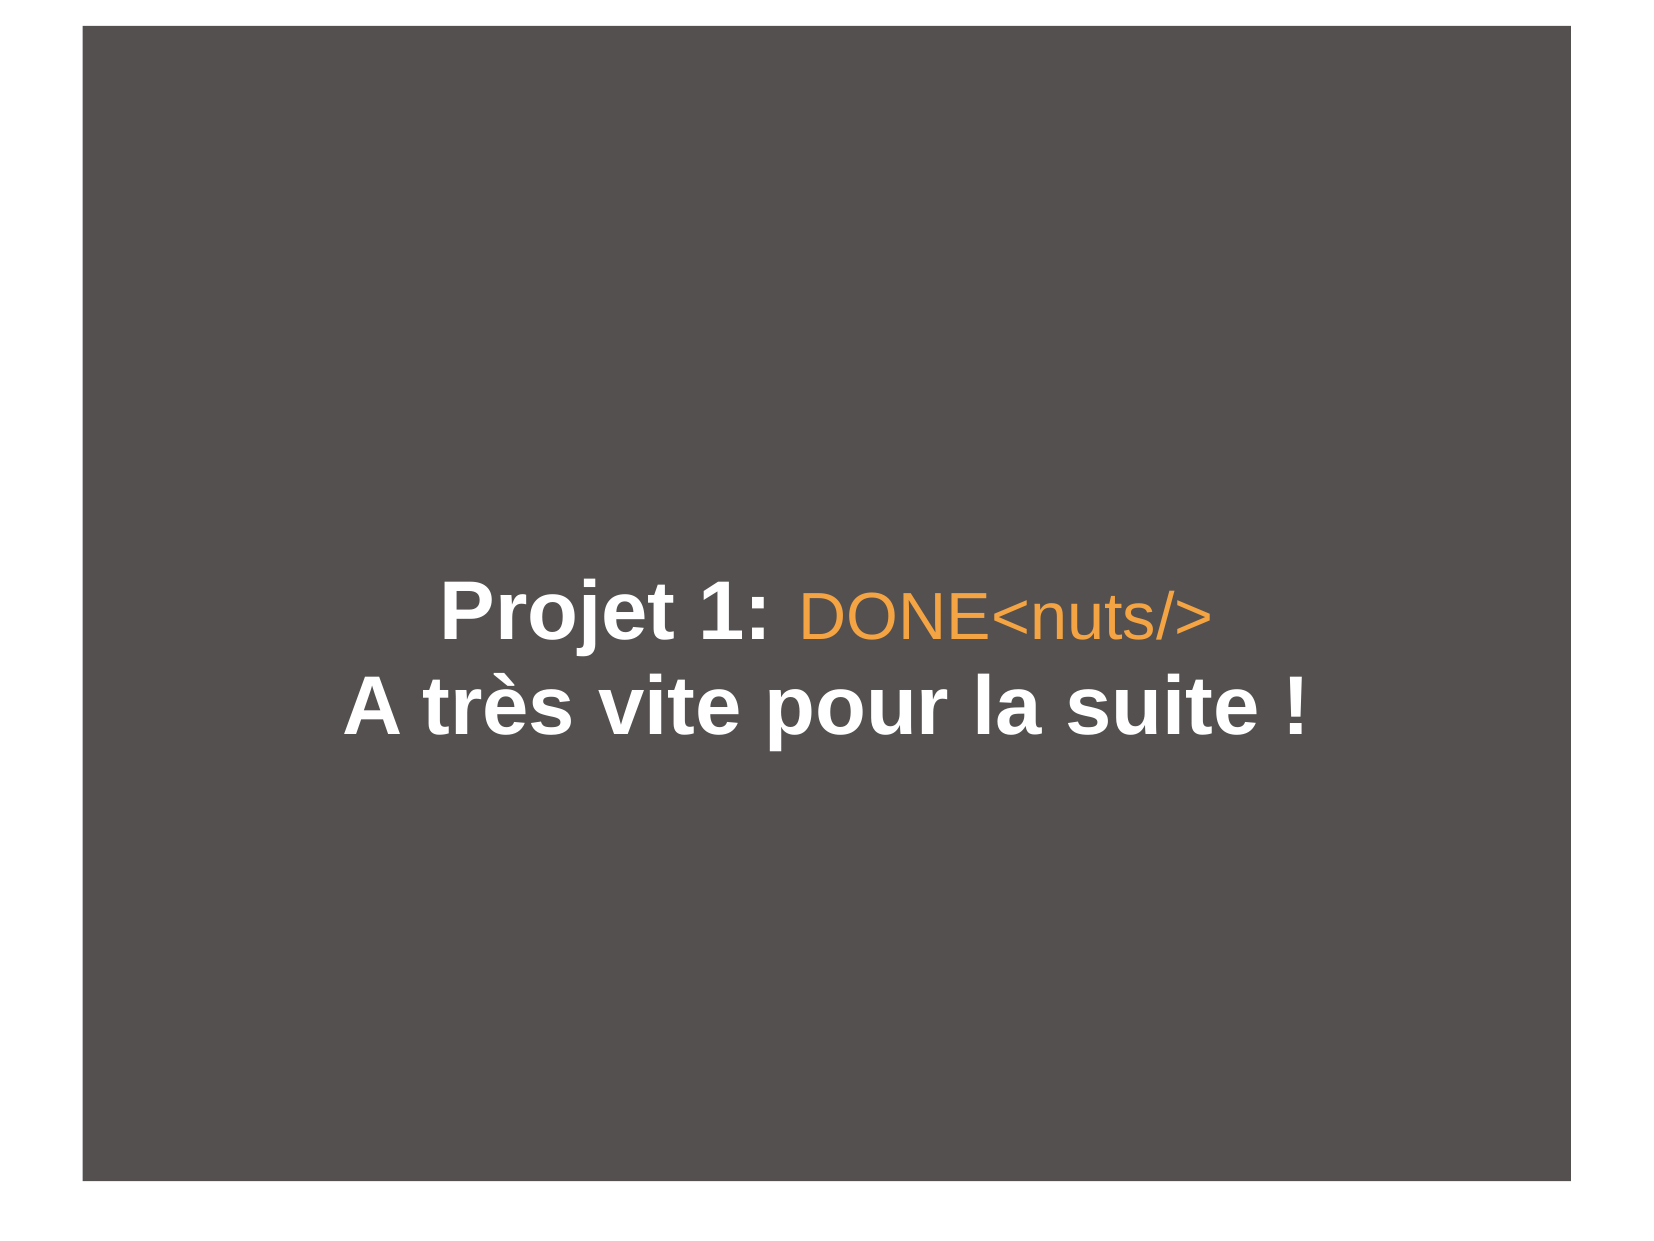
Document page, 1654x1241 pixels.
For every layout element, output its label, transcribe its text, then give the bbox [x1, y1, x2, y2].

title Projet 1: DONE<nuts/> A très vite pour la suite ! [82, 25, 1571, 1182]
